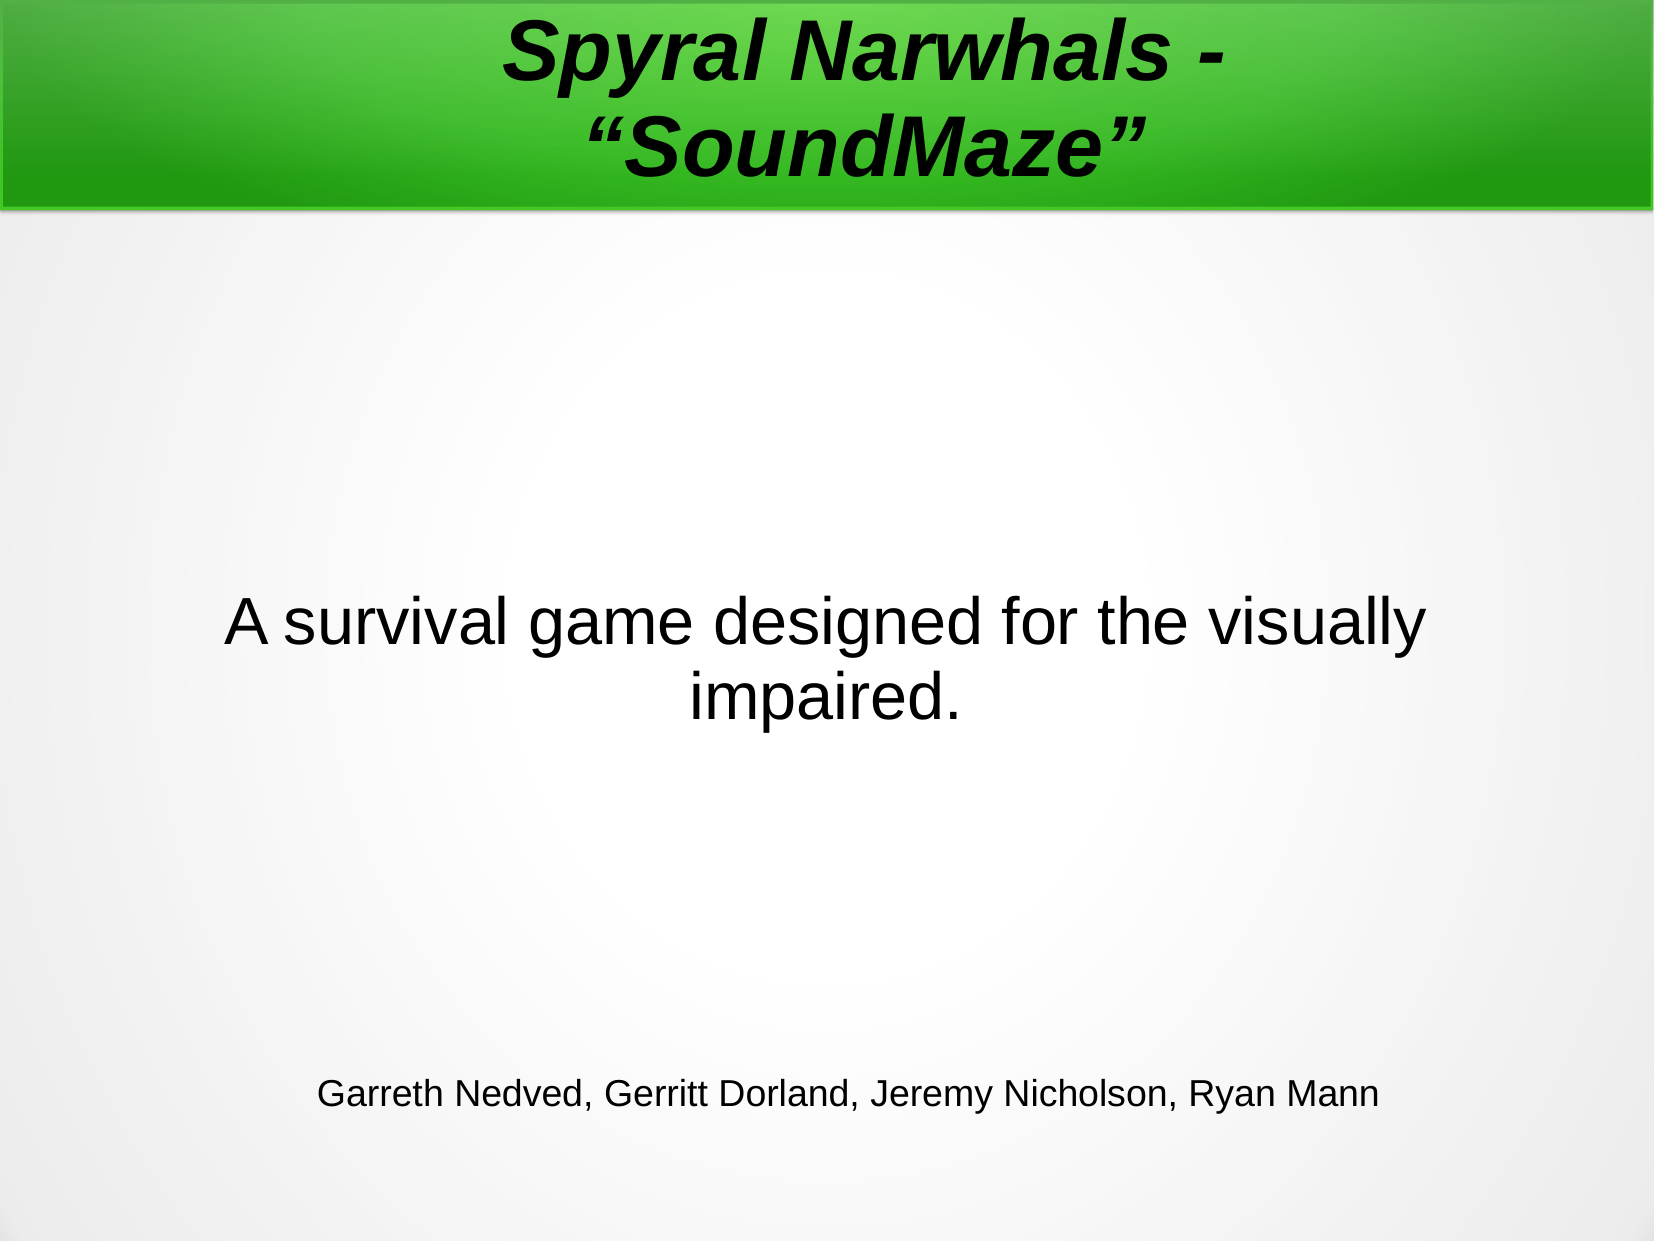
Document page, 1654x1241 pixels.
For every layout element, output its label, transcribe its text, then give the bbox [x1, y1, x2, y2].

title Spyral Narwhals - “SoundMaze” [273, 2, 1456, 196]
text_box Garreth Nedved, Gerritt Dorland, Jeremy Nicholson, Ryan Mann [302, 1065, 1396, 1122]
subtitle A survival game designed for the visually impaired. [82, 299, 1571, 1019]
